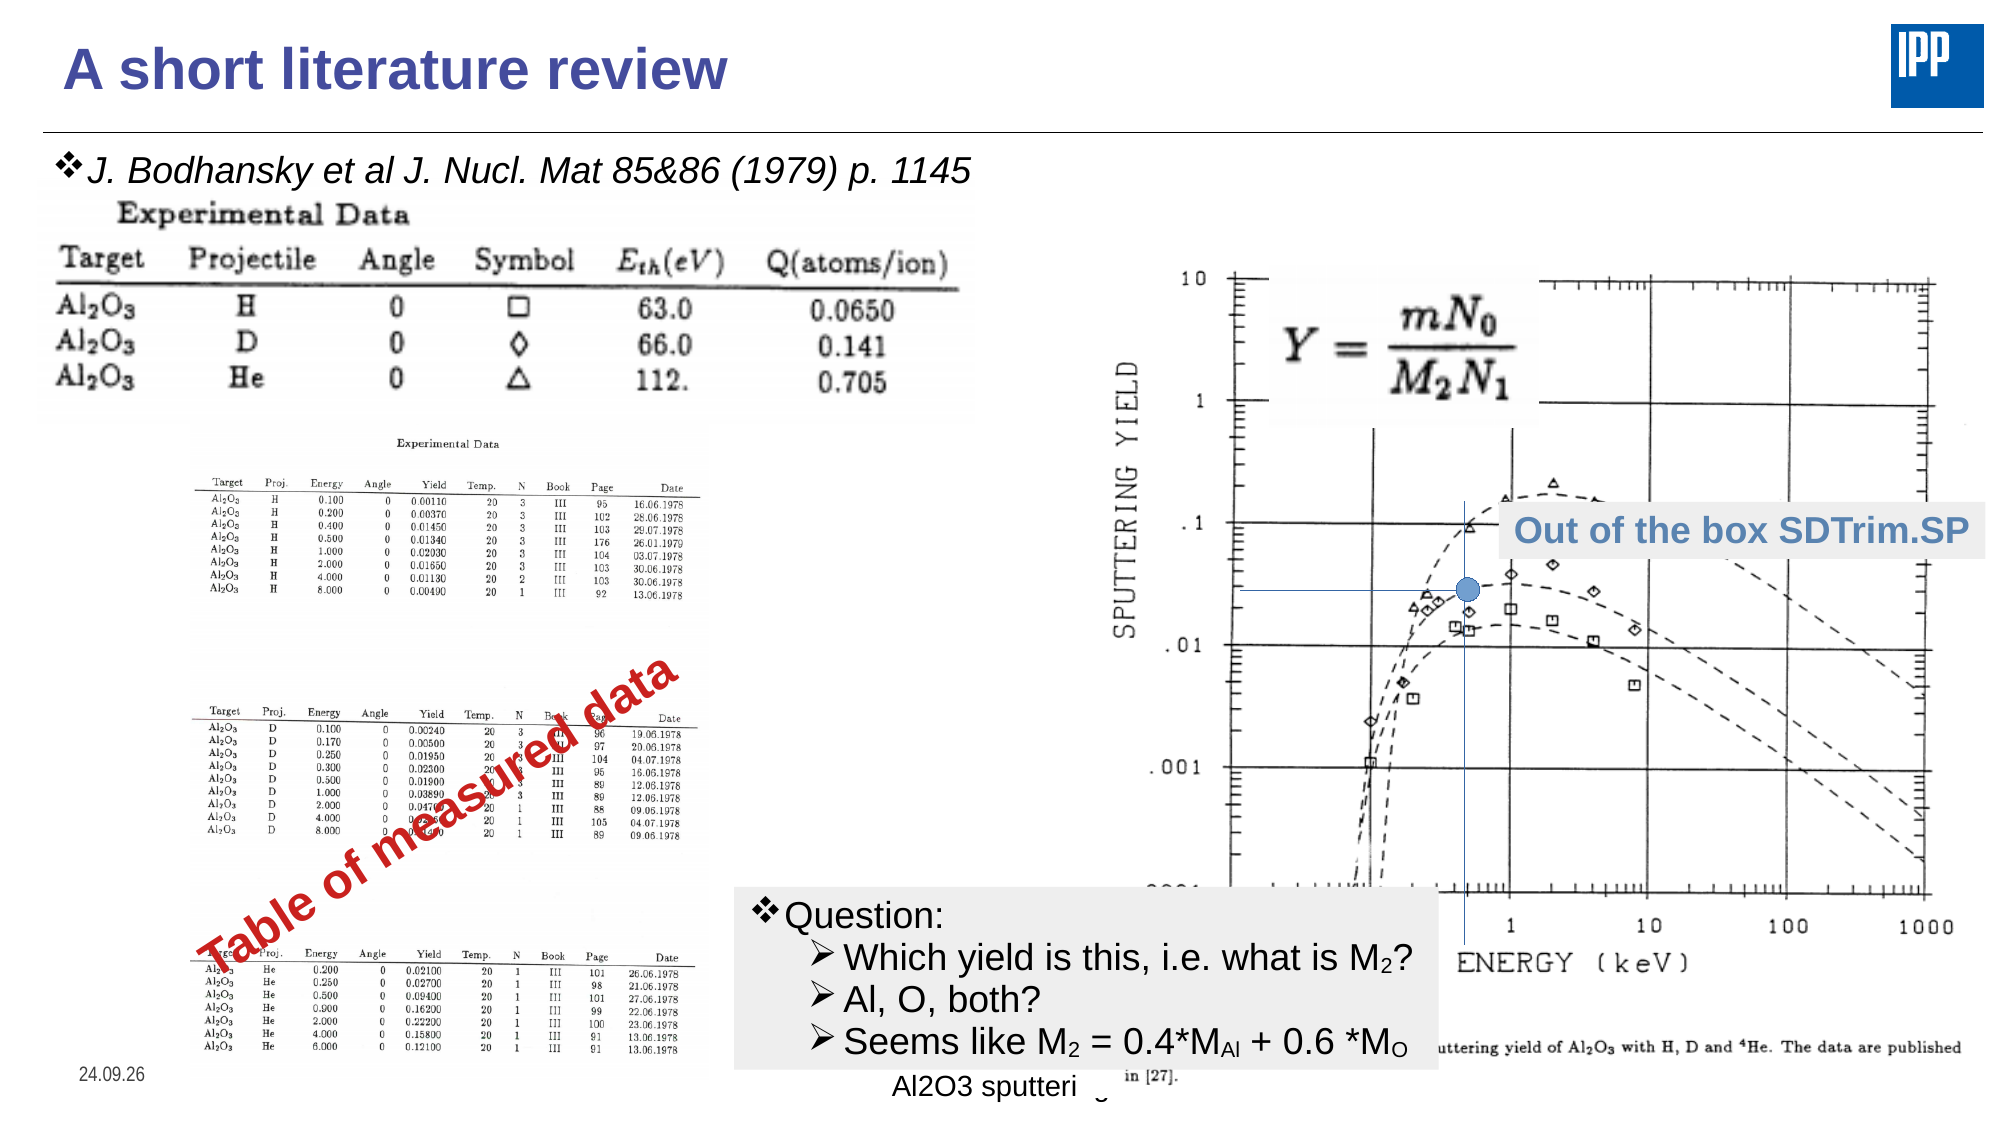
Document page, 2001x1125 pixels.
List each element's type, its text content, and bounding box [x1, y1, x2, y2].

text_box A short literature review [47, 29, 744, 110]
picture [1077, 247, 1979, 1098]
text_box [1456, 577, 1480, 602]
text_box Out of the box SDTrim.SP [1498, 501, 1986, 559]
picture [37, 199, 975, 933]
text_box Question: Which yield is this, i.e. what is M2? Al, O, both? Seems like M2 = 0.4*MAl + 0.6 *MO [734, 886, 1439, 1070]
picture [190, 748, 709, 1080]
text_box J. Bodhansky et al J. Nucl. Mat 85&86 (1979) p. 1145 [37, 141, 987, 199]
text_box Table of measured data [173, 525, 886, 1051]
